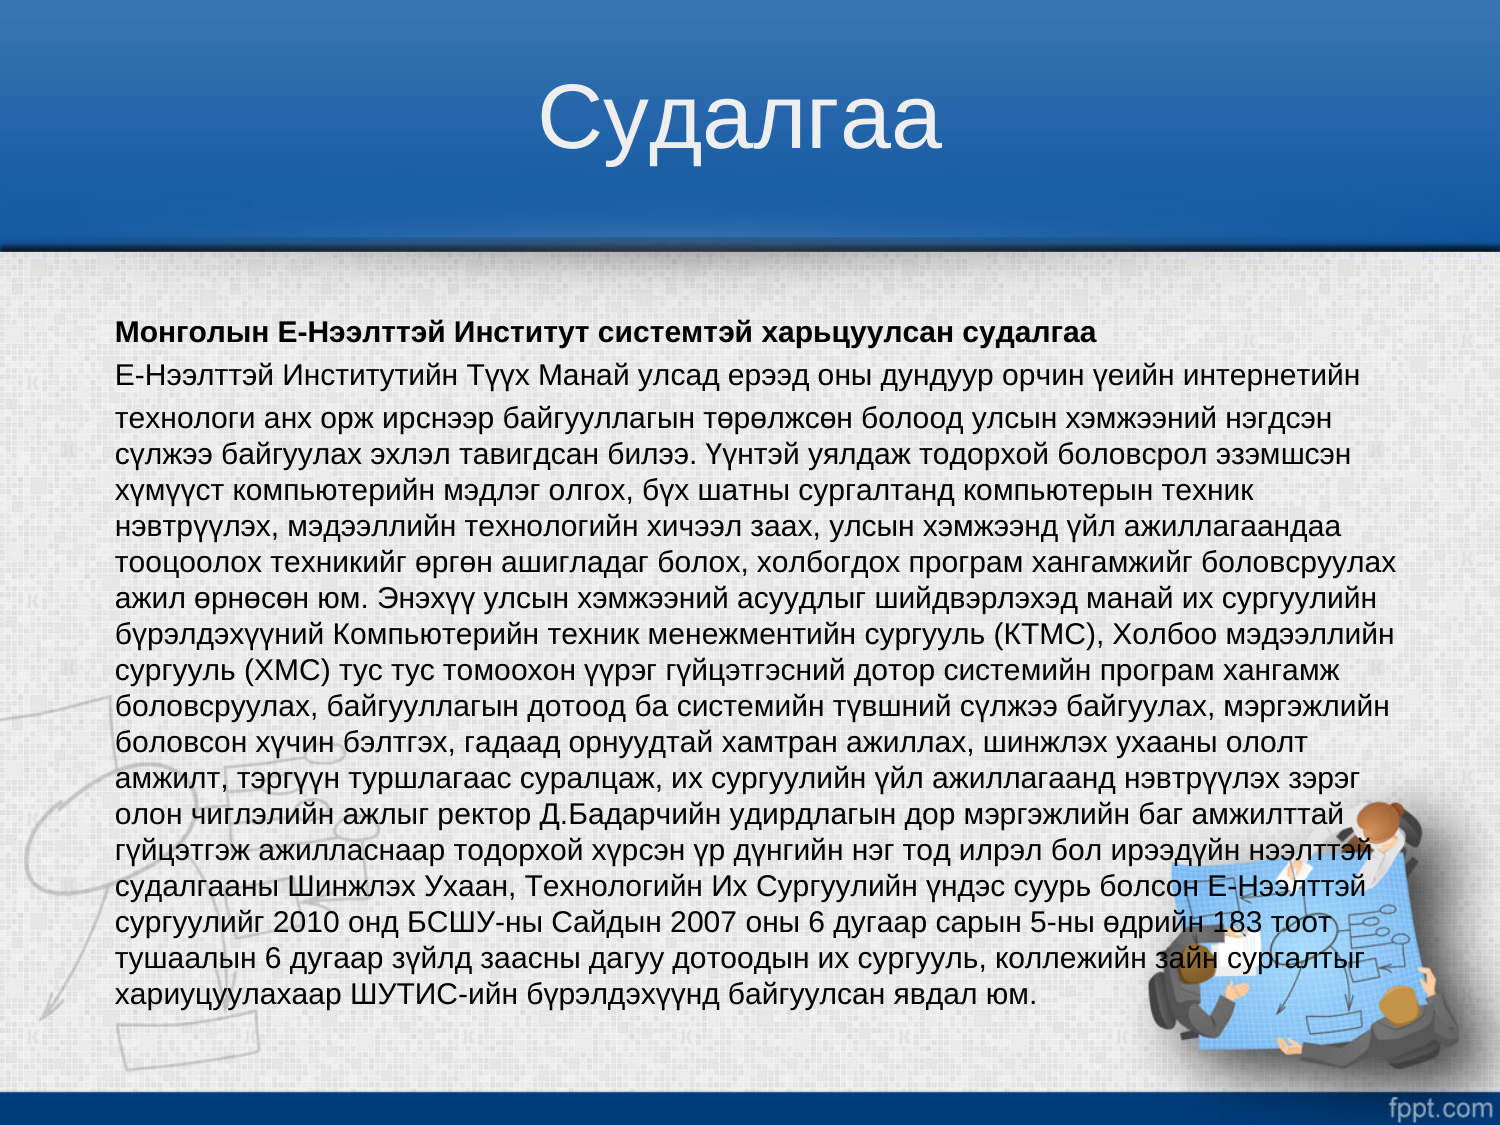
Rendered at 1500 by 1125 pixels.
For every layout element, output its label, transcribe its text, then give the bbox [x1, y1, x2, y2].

title Судалгаа [64, 30, 1415, 192]
list Монголын Е-Нээлттэй Институт системтэй харьцуулсан судалгаа Е-Нээлттэй Институтийн Түүх Манай улсад ерээд оны дундуур орчин үеийн интернетийн технологи анх орж ирснээр байгууллагын төрөлжсөн болоод улсын хэмжээний нэгдсэн сүлжээ байгуулах эхлэл тавигдсан билээ. Үүнтэй уялдаж тодорхой боловсрол эзэмшсэн хүмүүст компьютерийн мэдлэг олгох, бүх шатны сургалтанд компьютерын техник нэвтрүүлэх, мэдээллийн технологийн хичээл заах, улсын хэмжээнд үйл ажиллагаандаа тооцоолох техникийг өргөн ашигладаг болох, холбогдох програм хангамжийг боловсруулах ажил өрнөсөн юм. Энэхүү улсын хэмжээний асуудлыг шийдвэрлэхэд манай их сургуулийн бүрэлдэхүүний Компьютерийн техник менежментийн сургууль (КТМС), Холбоо мэдээллийн сургууль (ХМС) тус тус томоохон үүрэг гүйцэтгэсний дотор системийн програм хангамж боловсруулах, байгууллагын дотоод ба системийн түвшний сүлжээ байгуулах, мэргэжлийн боловсон хүчин бэлтгэх, гадаад орнуудтай хамтран ажиллах, шинжлэх ухааны ололт амжилт, тэргүүн туршлагаас суралцаж, их сургуулийн үйл ажиллагаанд нэвтрүүлэх зэрэг олон чиглэлийн ажлыг ректор Д.Бадарчийн удирдлагын дор мэргэжлийн баг амжилттай гүйцэтгэж ажилласнаар тодорхой хүрсэн үр дүнгийн нэг тод илрэл бол ирээдүйн нээлттэй судалгааны Шинжлэх Ухаан, Технологийн Их Сургуулийн үндэс суурь болсон Е-Нээлттэй сургуулийг 2010 онд БСШУ-ны Сайдын 2007 оны 6 дугаар сарын 5-ны өдрийн 183 тоот тушаалын 6 дугаар зүйлд заасны дагуу дотоодын их сургууль, коллежийн зайн сургалтыг хариуцуулахаар ШУТИС-ийн бүрэлдэхүүнд байгуулсан явдал юм. [75, 304, 1426, 1047]
picture [0, 0, 1500, 1125]
